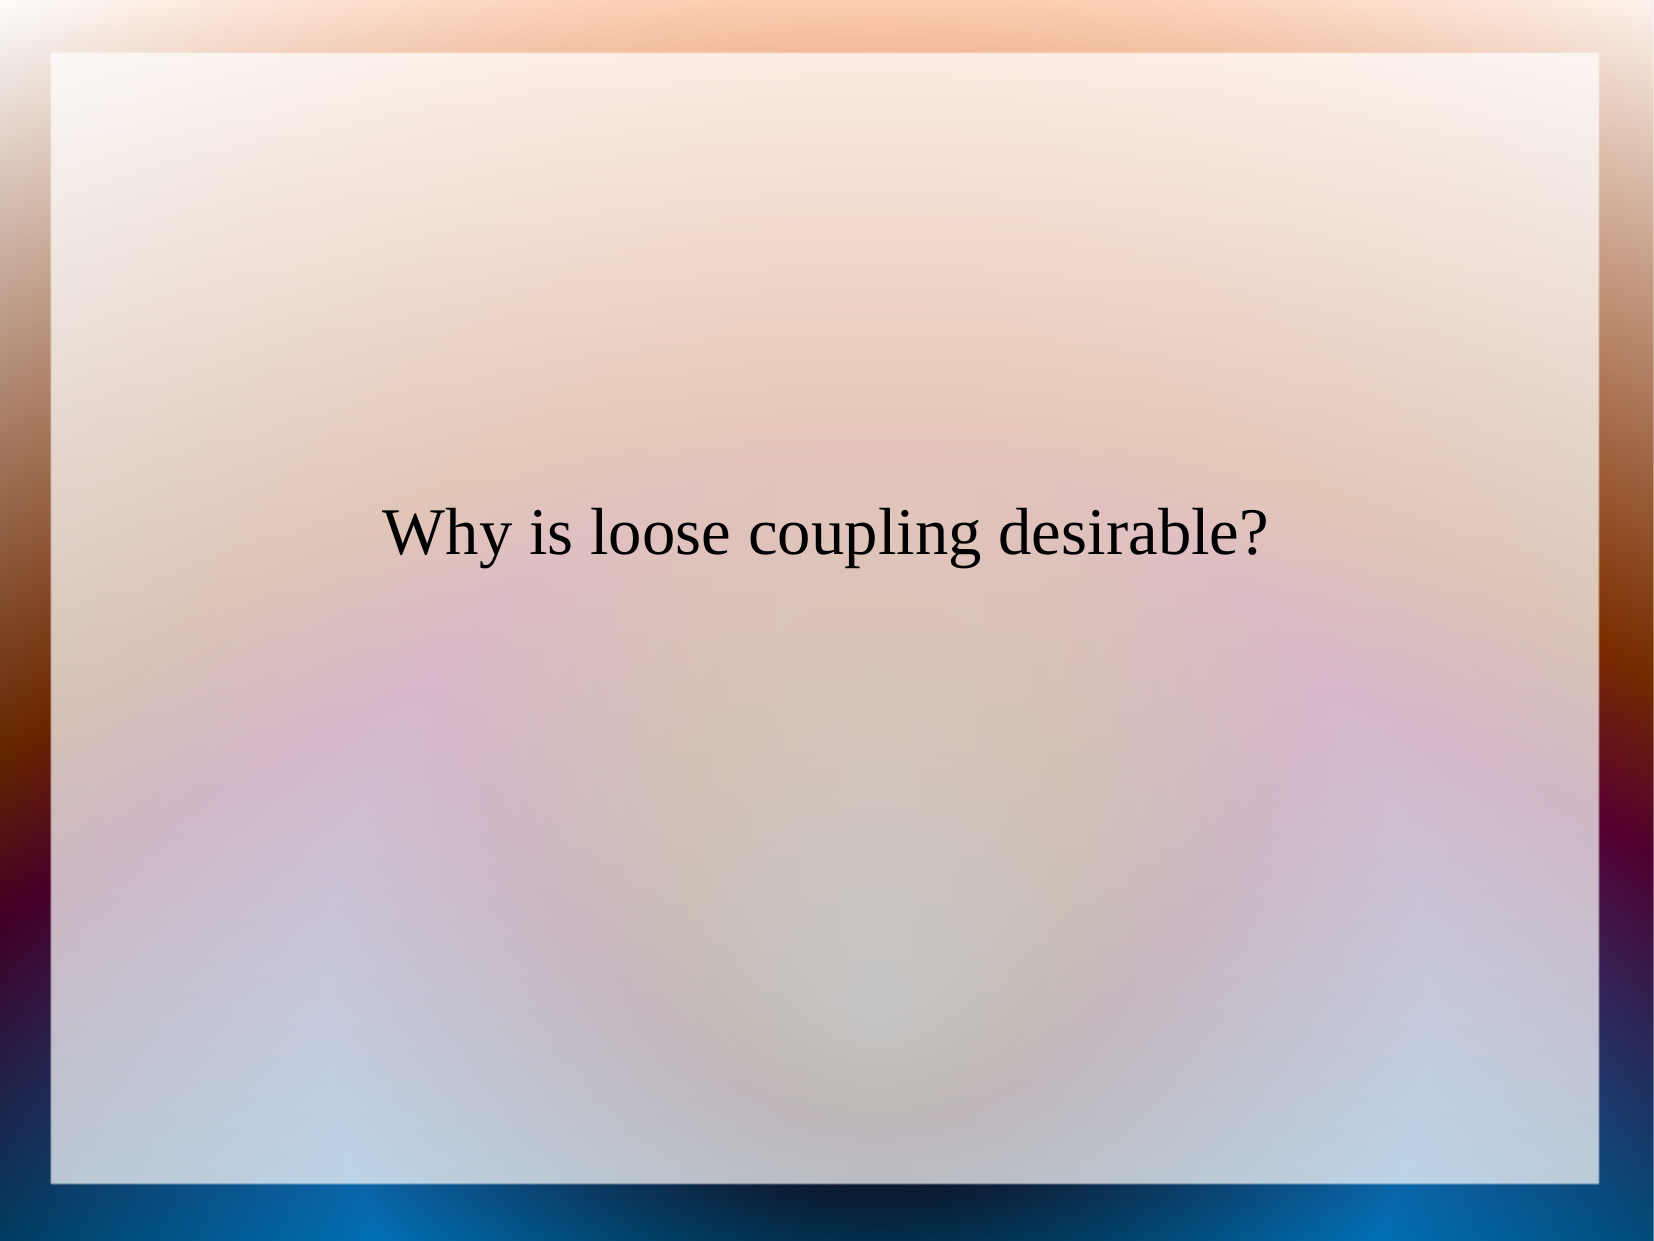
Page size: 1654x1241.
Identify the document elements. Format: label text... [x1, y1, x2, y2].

picture [0, 0, 1654, 1241]
subtitle Why is loose coupling desirable? [82, 55, 1571, 1010]
